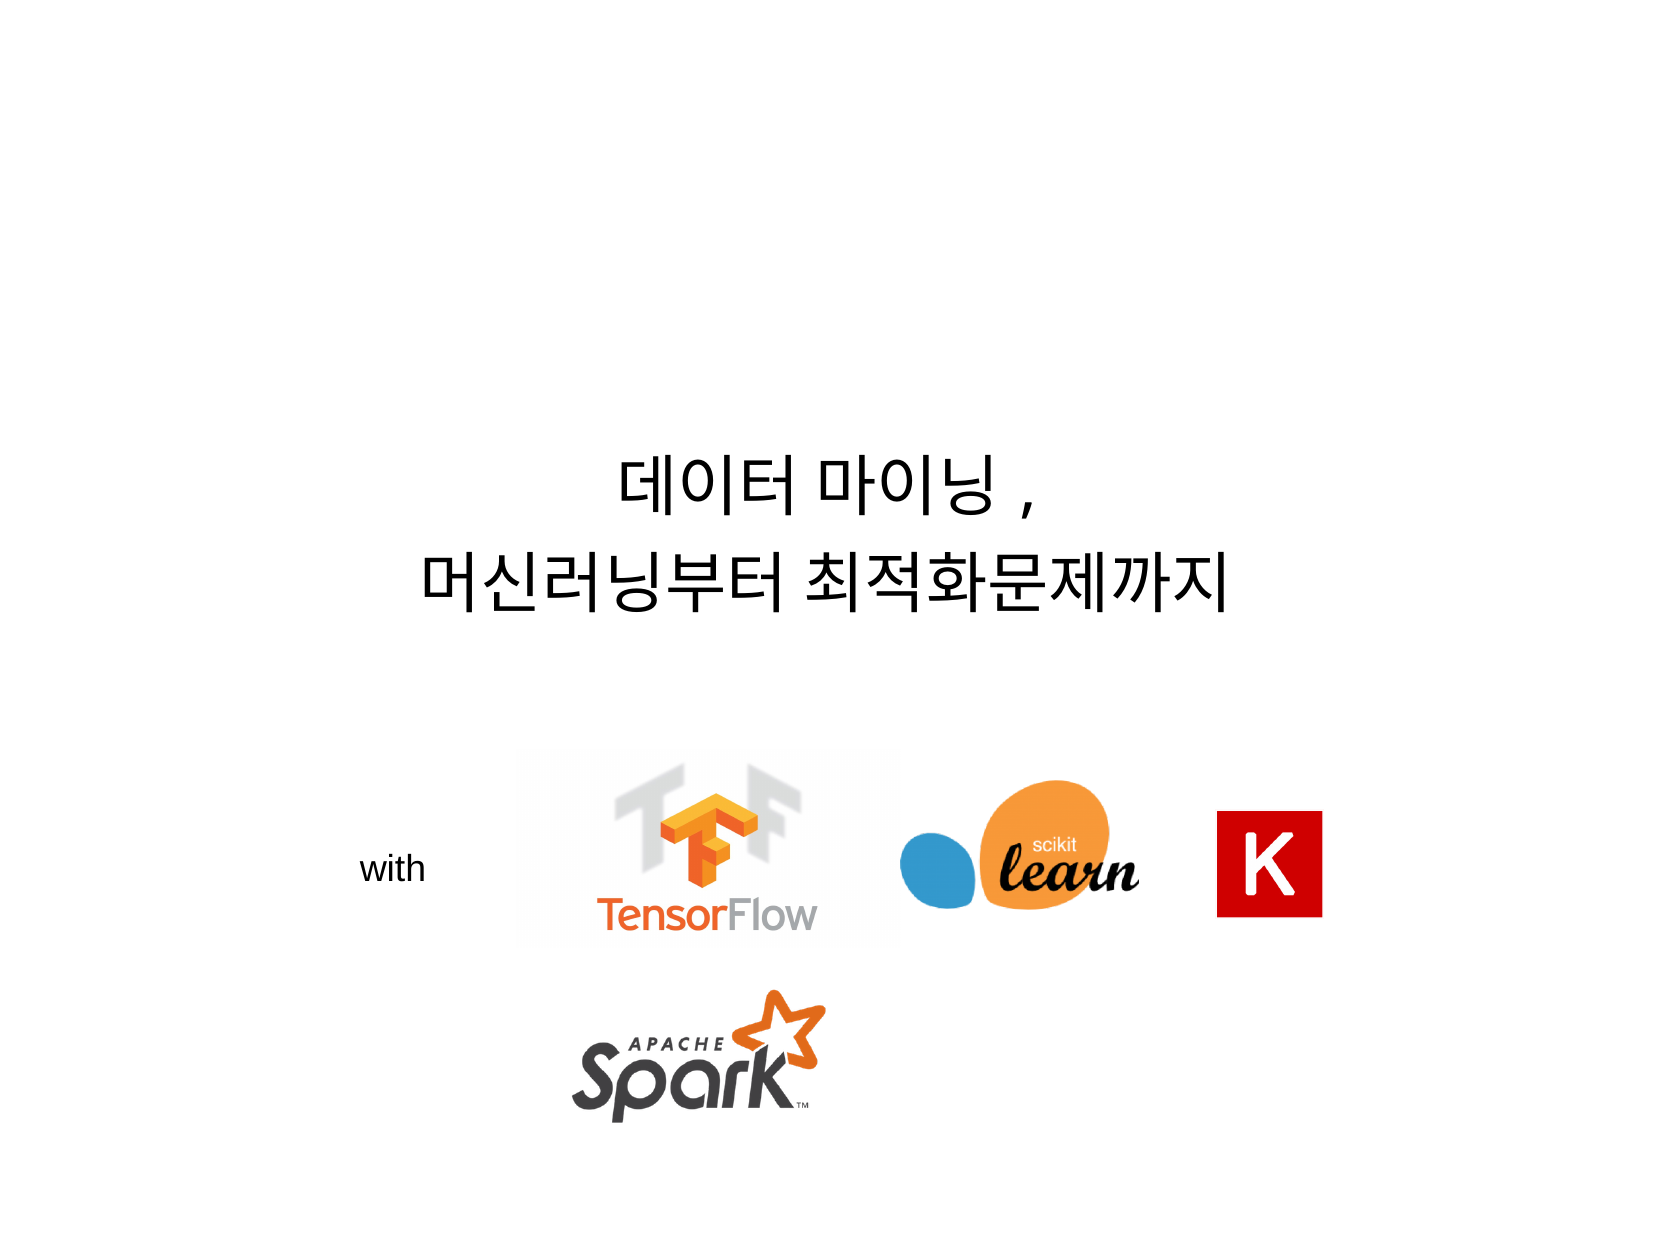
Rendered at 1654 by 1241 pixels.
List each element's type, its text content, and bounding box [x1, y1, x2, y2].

picture [1215, 809, 1324, 919]
text_box with [345, 840, 442, 897]
picture [516, 736, 1139, 976]
picture [570, 988, 826, 1126]
text_box 데이터 마이닝, 머신러닝부터 최적화문제까지 [82, 49, 1571, 1010]
